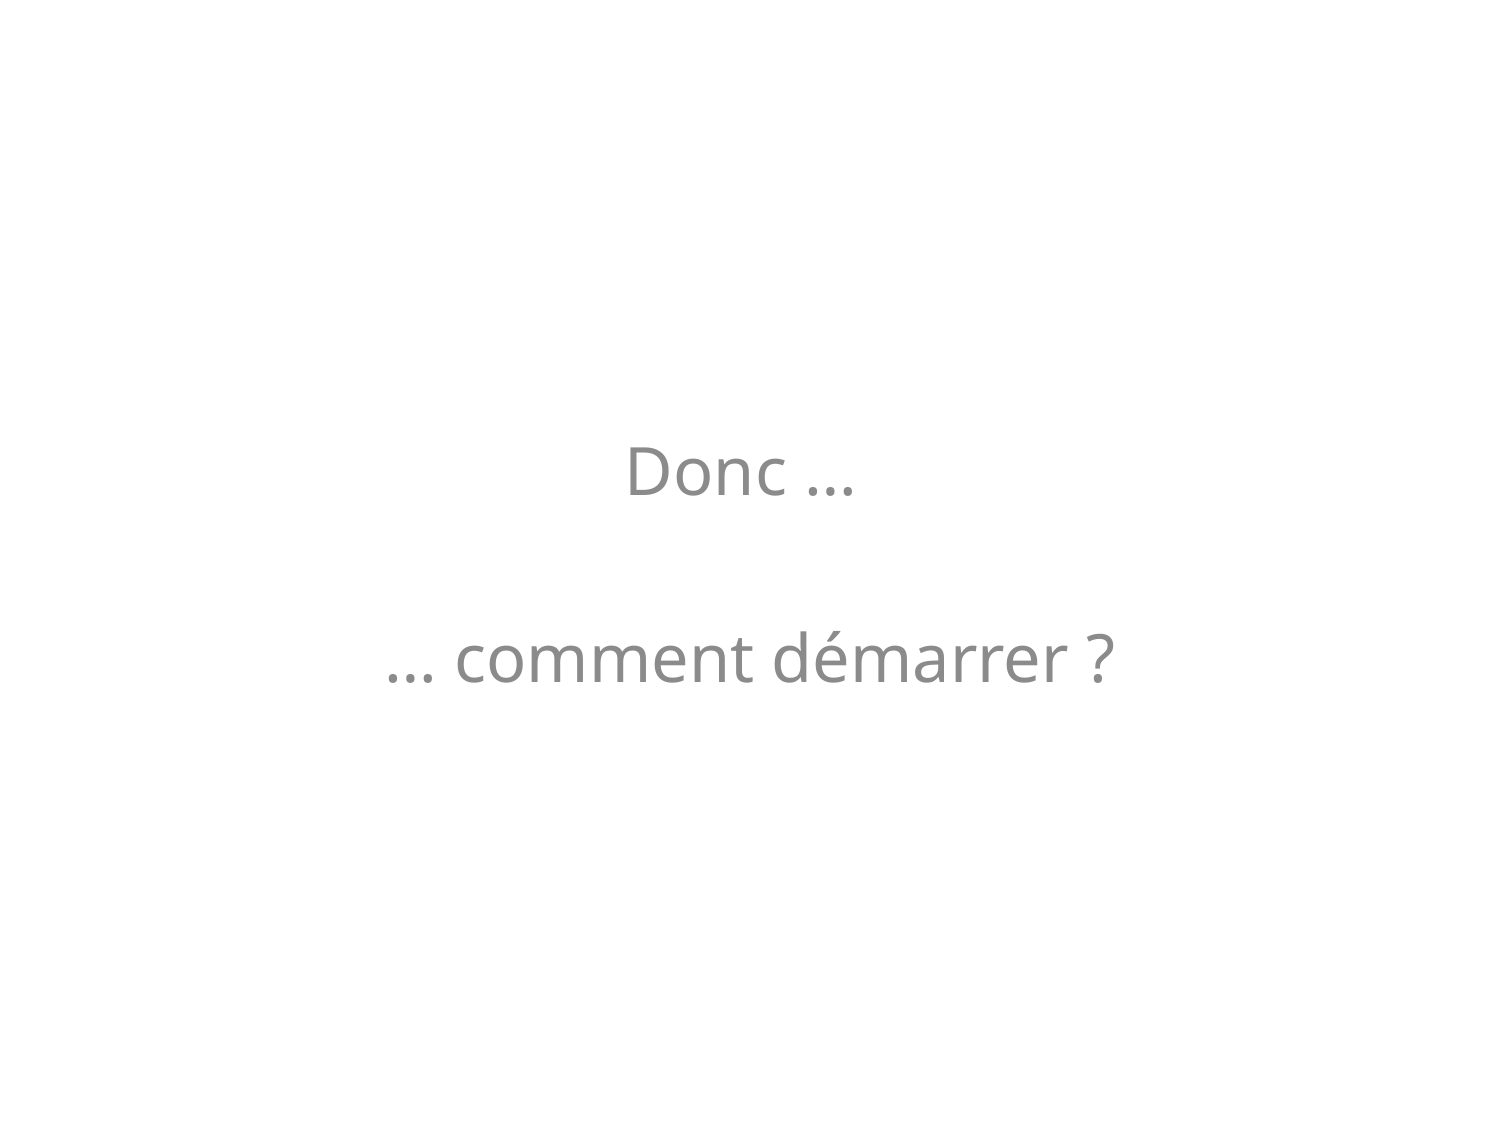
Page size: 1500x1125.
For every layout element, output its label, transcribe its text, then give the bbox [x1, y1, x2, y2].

text_box Donc … … comment démarrer ? [75, 78, 1425, 1047]
